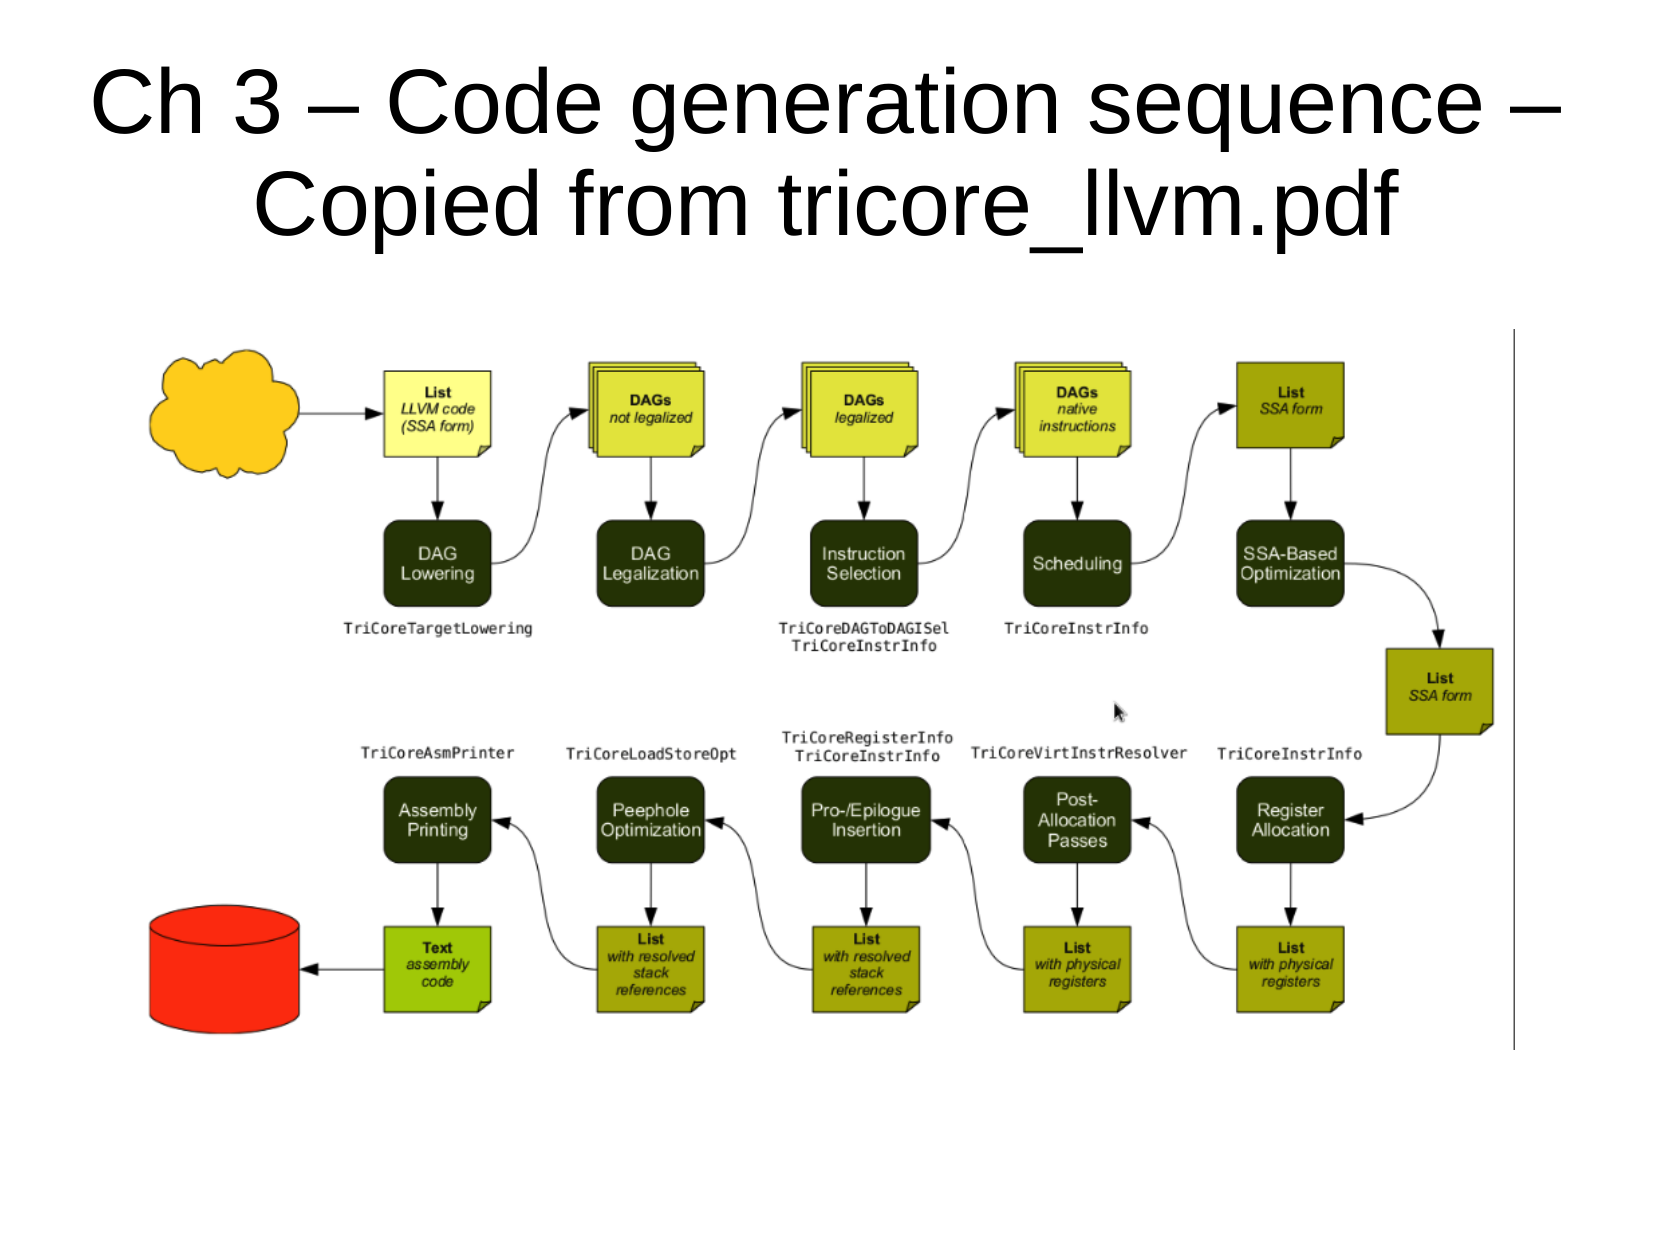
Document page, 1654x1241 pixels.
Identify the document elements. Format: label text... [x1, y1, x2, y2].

picture [135, 329, 1515, 1050]
title Ch 3 – Code generation sequence – Copied from tricore_llvm.pdf [82, 49, 1571, 257]
